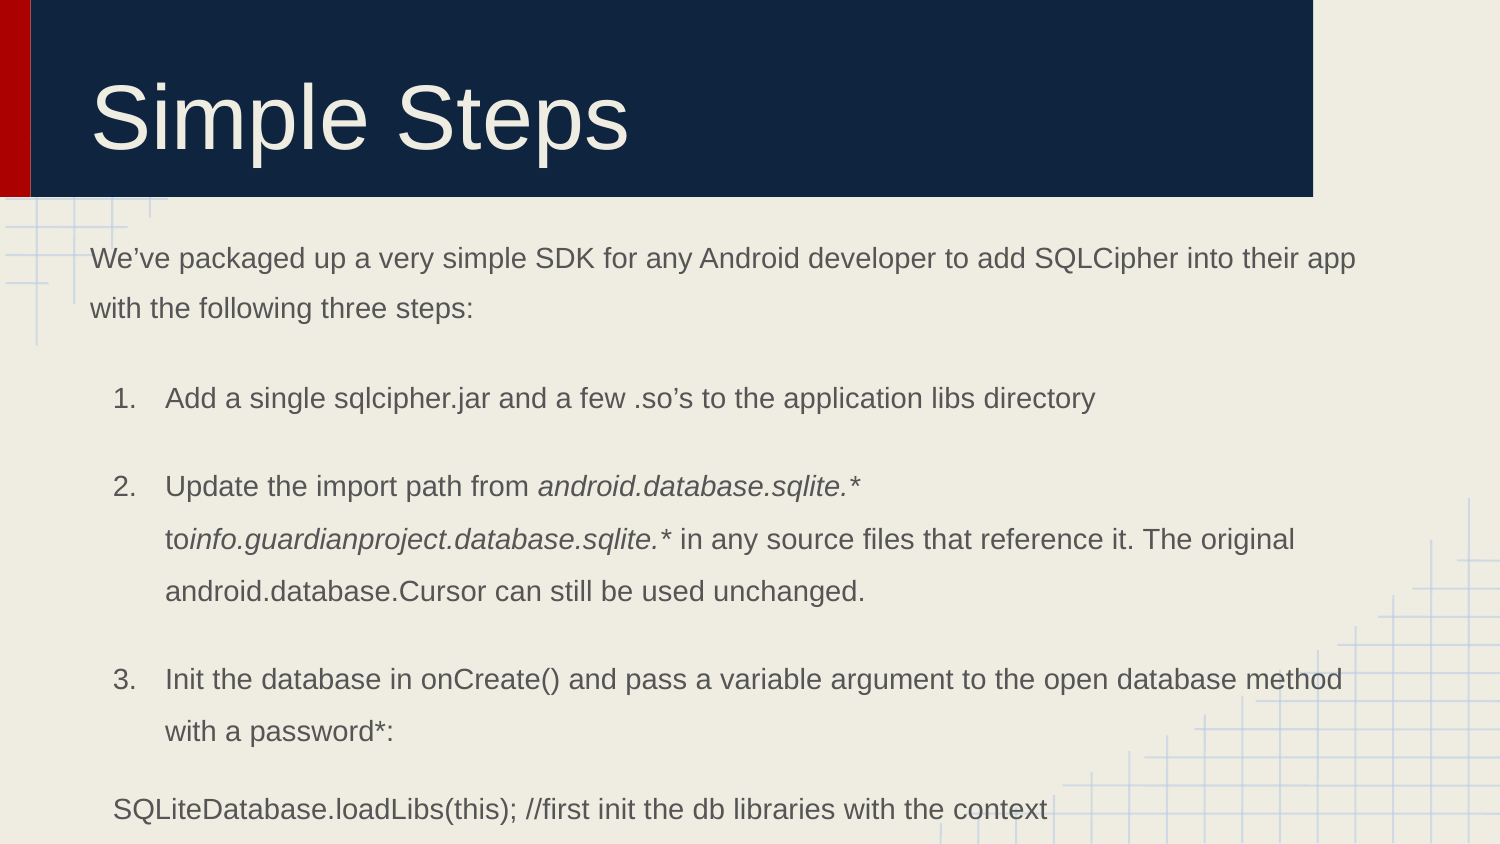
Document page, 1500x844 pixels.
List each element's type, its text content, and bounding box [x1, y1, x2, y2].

title Simple Steps [75, 16, 1276, 183]
list We’ve packaged up a very simple SDK for any Android developer to add SQLCipher into their app with the following three steps: Add a single sqlcipher.jar and a few .so’s to the application libs directory Update the import path from android.database.sqlite.* toinfo.guardianproject.database.sqlite.* in any source files that reference it. The original android.database.Cursor can still be used unchanged. Init the database in onCreate() and pass a variable argument to the open database method with a password*: SQLiteDatabase.loadLibs(this); //first init the db libraries with the context SQLiteOpenHelper.getWritableDatabase(“thisismysecret”): [75, 209, 1425, 806]
